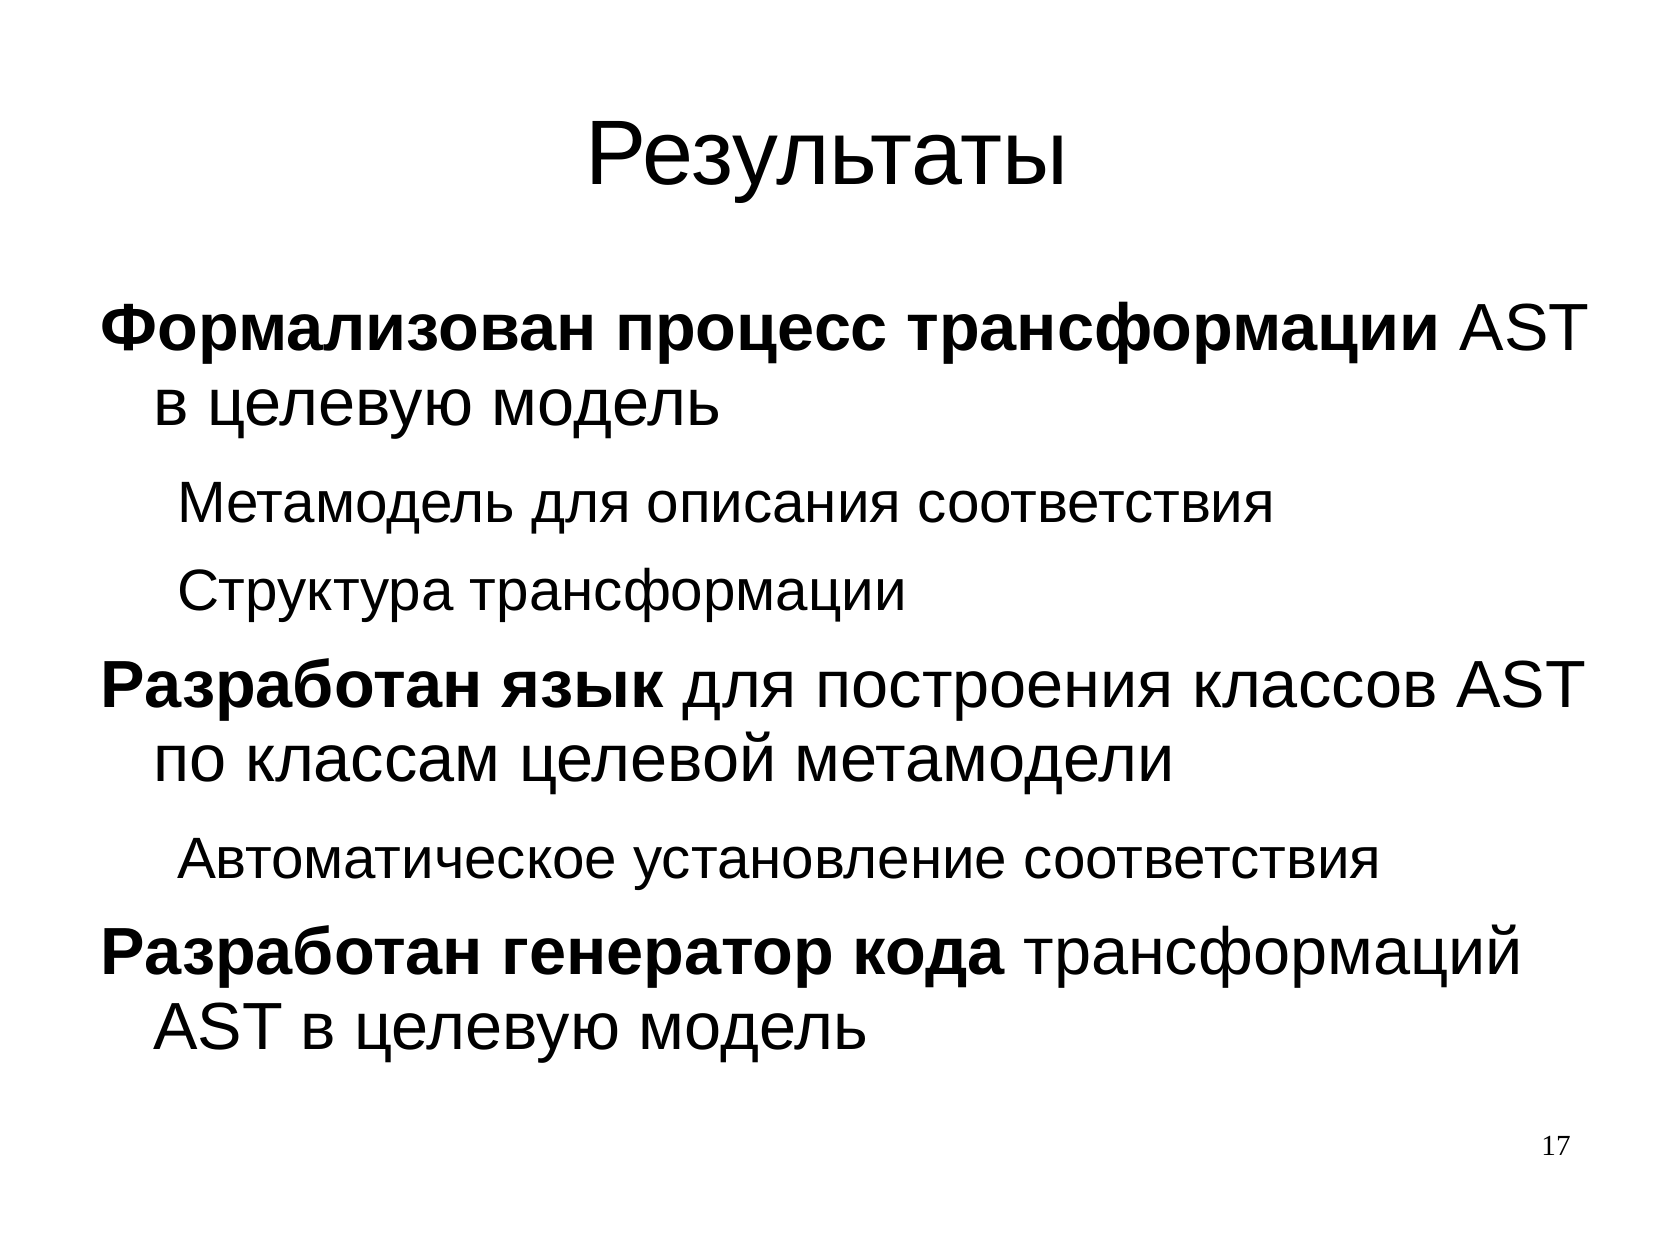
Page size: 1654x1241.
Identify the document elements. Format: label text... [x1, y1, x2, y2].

title Результаты [82, 56, 1571, 250]
list Формализован процесс трансформации AST в целевую модель Метамодель для описания соответствия Структура трансформации Разработан язык для построения классов AST по классам целевой метамодели Автоматическое установление соответствия Разработан генератор кода трансформаций AST в целевую модель [82, 290, 1625, 1094]
